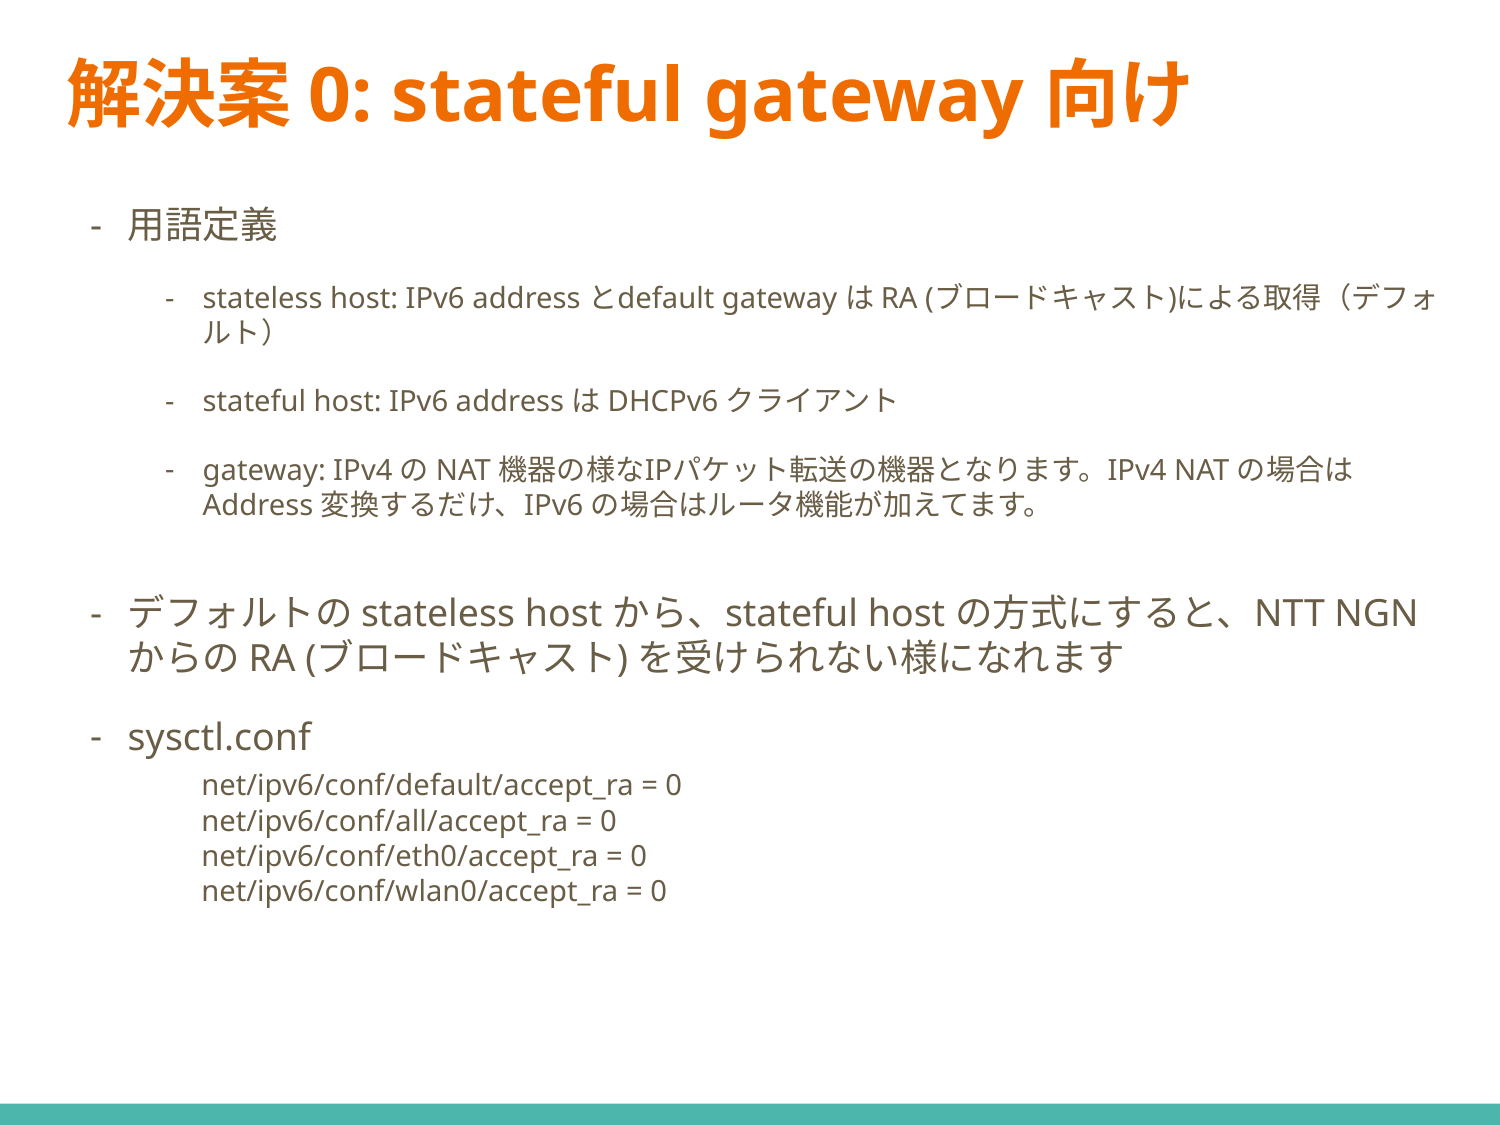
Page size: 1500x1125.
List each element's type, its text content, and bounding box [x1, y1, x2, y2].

list 用語定義 stateless host: IPv6 address とdefault gateway は RA (ブロードキャスト)による取得（デフォルト） stateful host: IPv6 address は DHCPv6 クライアント gateway: IPv4 の NAT 機器の様なIPパケット転送の機器となります。IPv4 NAT の場合は Address 変換するだけ、IPv6 の場合はルータ機能が加えてます。 デフォルトの stateless host から、stateful host の方式にすると、NTT NGN からの RA (ブロードキャスト) を受けられない様になれます sysctl.conf net/ipv6/conf/default/accept_ra = 0 net/ipv6/conf/all/accept_ra = 0 net/ipv6/conf/eth0/accept_ra = 0 net/ipv6/conf/wlan0/accept_ra = 0 [37, 186, 1465, 1077]
title 解決案 0: stateful gateway 向け [51, 31, 1449, 186]
